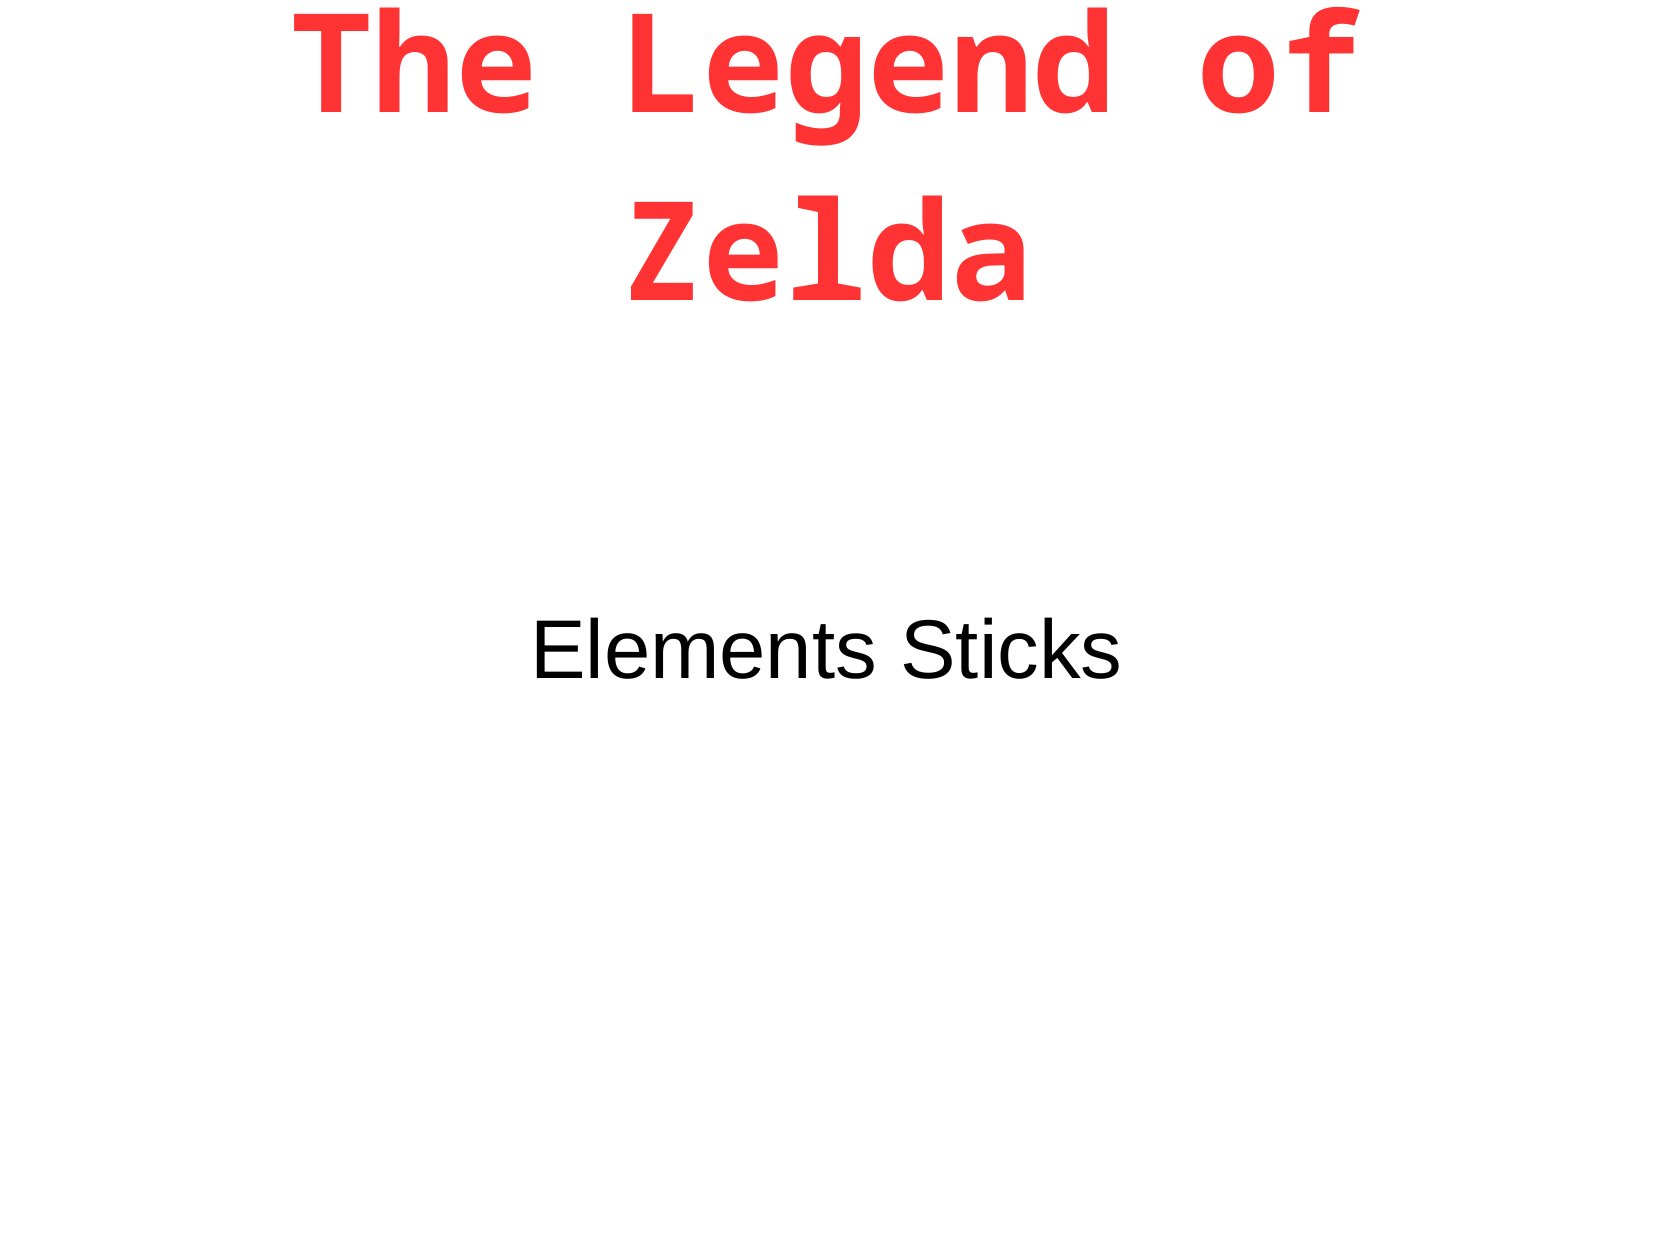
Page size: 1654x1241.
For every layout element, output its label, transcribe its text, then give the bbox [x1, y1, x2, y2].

subtitle Elements Sticks [82, 290, 1571, 1010]
title The Legend of Zelda [82, 49, 1571, 257]
